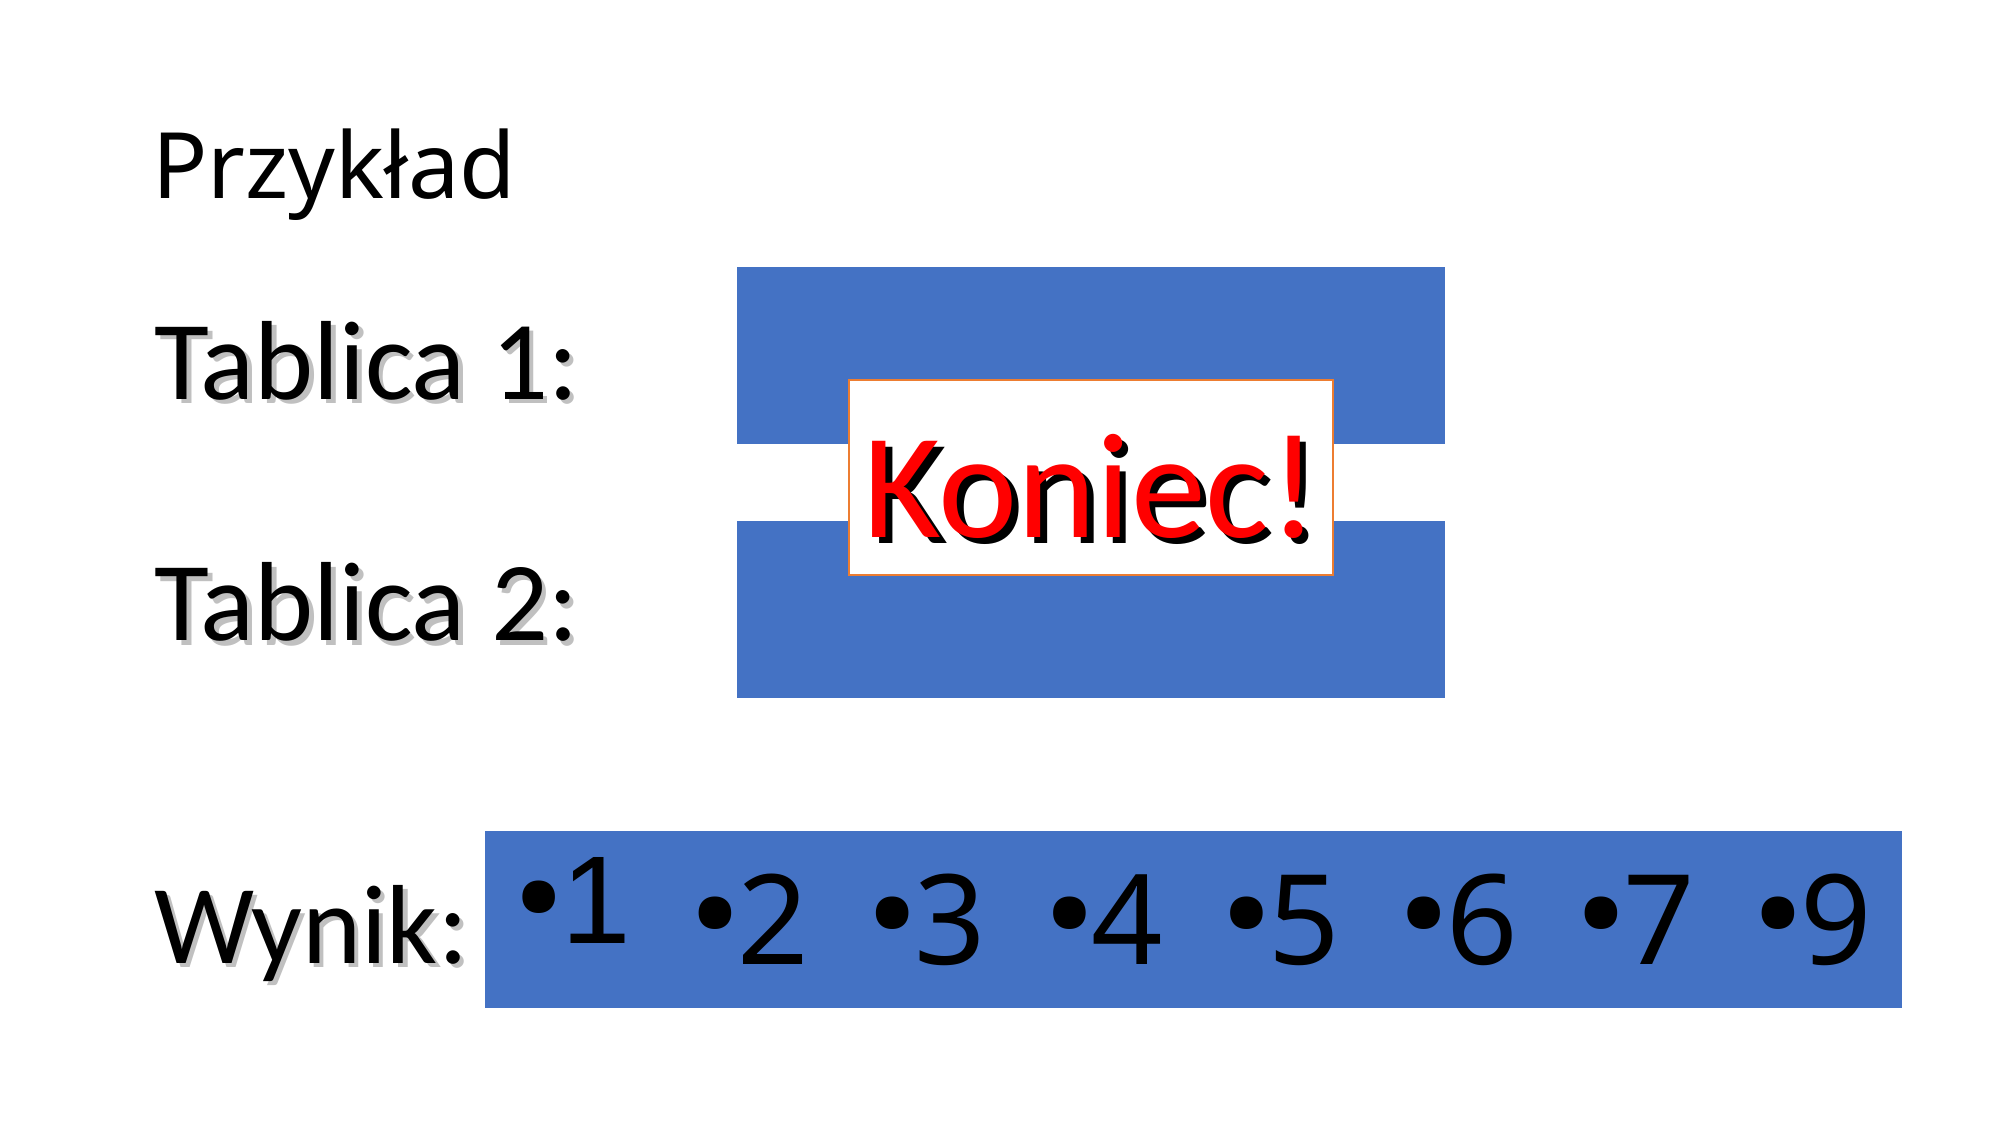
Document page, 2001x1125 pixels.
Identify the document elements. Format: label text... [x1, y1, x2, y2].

table_header 3 [839, 831, 1017, 1008]
table_header [737, 521, 914, 698]
table_header [1091, 575, 1268, 698]
table_header [1268, 521, 1445, 698]
table_header 7 [1548, 831, 1725, 1008]
table_header 9 [1725, 831, 1902, 1008]
table_header [1268, 267, 1445, 444]
table_header [737, 267, 914, 444]
text_box Wynik: [139, 843, 483, 993]
table_header [1091, 267, 1268, 380]
table_header 6 [1371, 831, 1548, 1008]
title Przykład [137, 59, 1863, 278]
text_box Tablica 1: [140, 279, 594, 430]
table_header 1 [485, 831, 662, 1008]
table_header 4 [1017, 831, 1194, 1008]
table_header [914, 267, 1091, 380]
table_header [914, 575, 1091, 698]
table_header 5 [1194, 831, 1371, 1008]
text_box Koniec! [849, 380, 1333, 575]
table_header 2 [662, 831, 839, 1008]
text_box Tablica 2: [140, 521, 594, 671]
